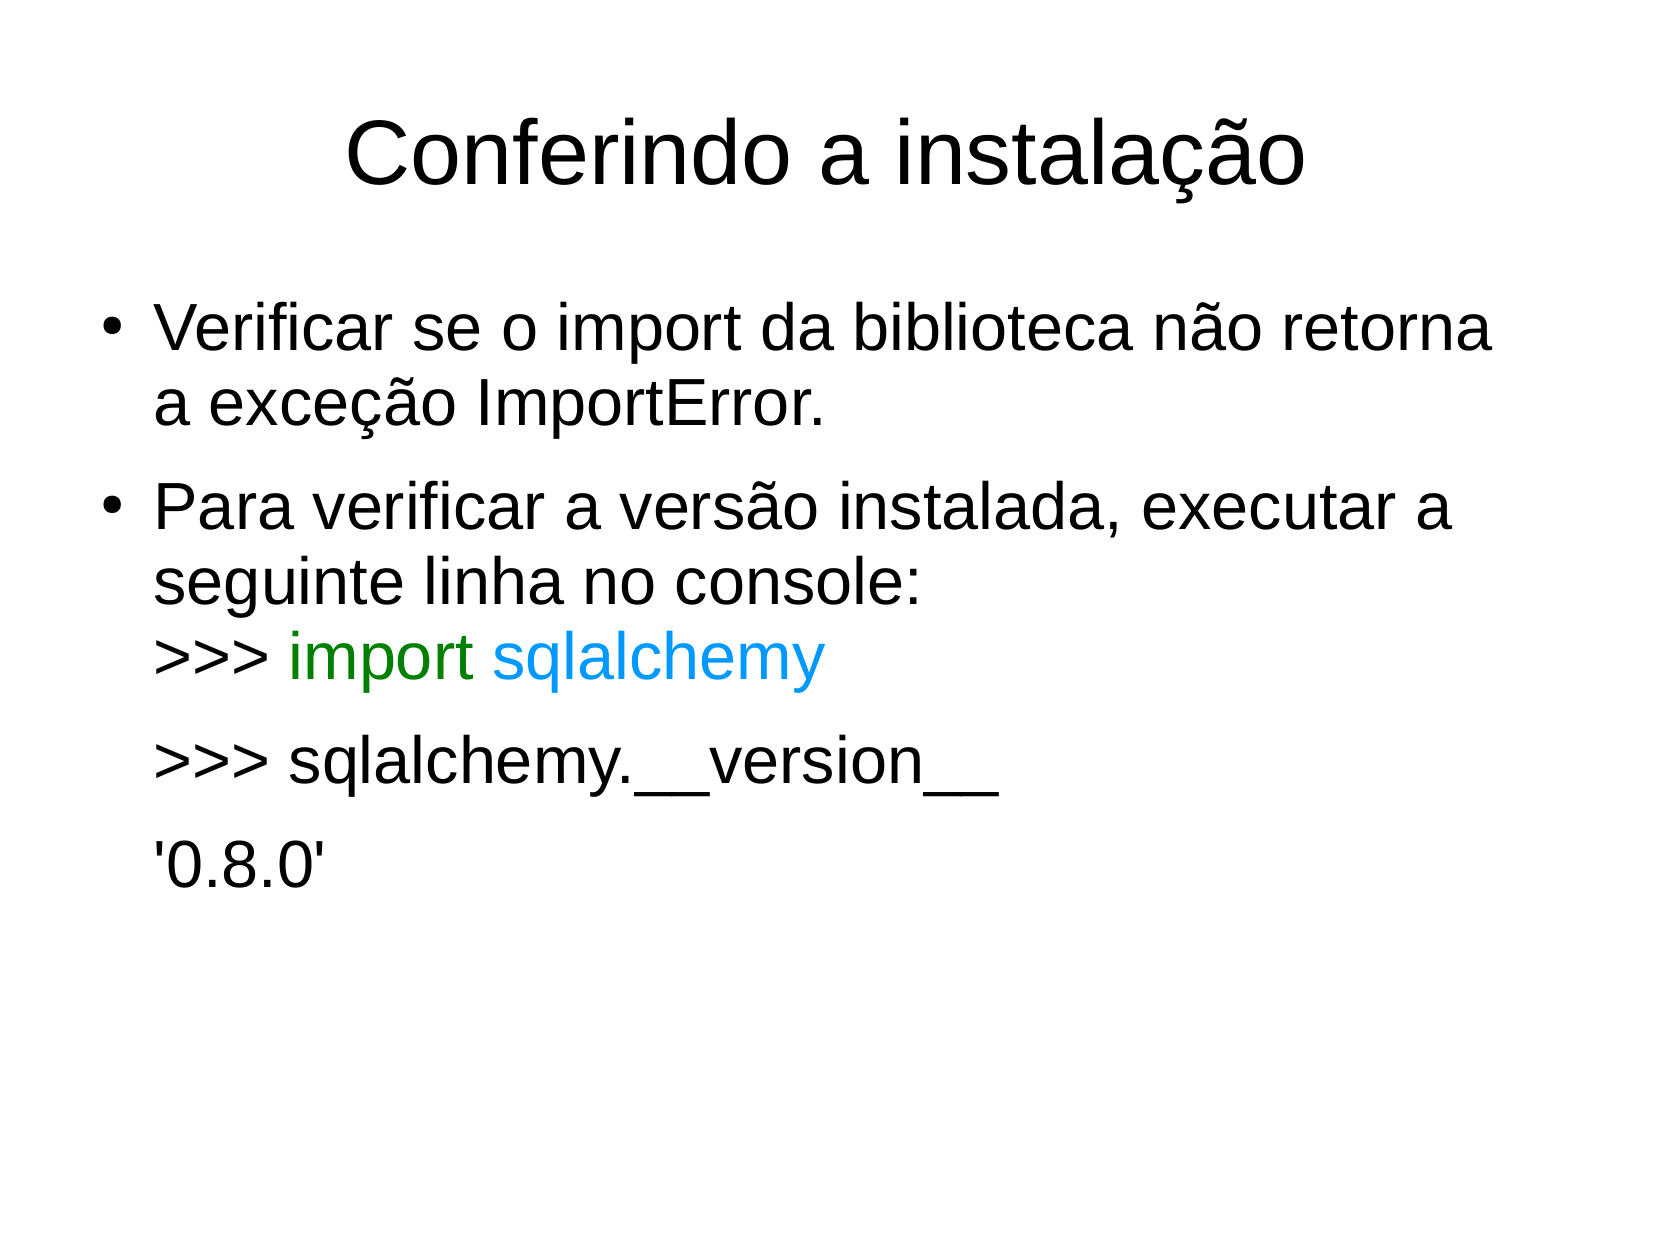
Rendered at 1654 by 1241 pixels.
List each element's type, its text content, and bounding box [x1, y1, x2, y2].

list Verificar se o import da biblioteca não retorna a exceção ImportError. Para verificar a versão instalada, executar a seguinte linha no console: >>> import sqlalchemy >>> sqlalchemy.__version__ '0.8.0' [82, 290, 1538, 1010]
title Conferindo a instalação [82, 49, 1571, 257]
